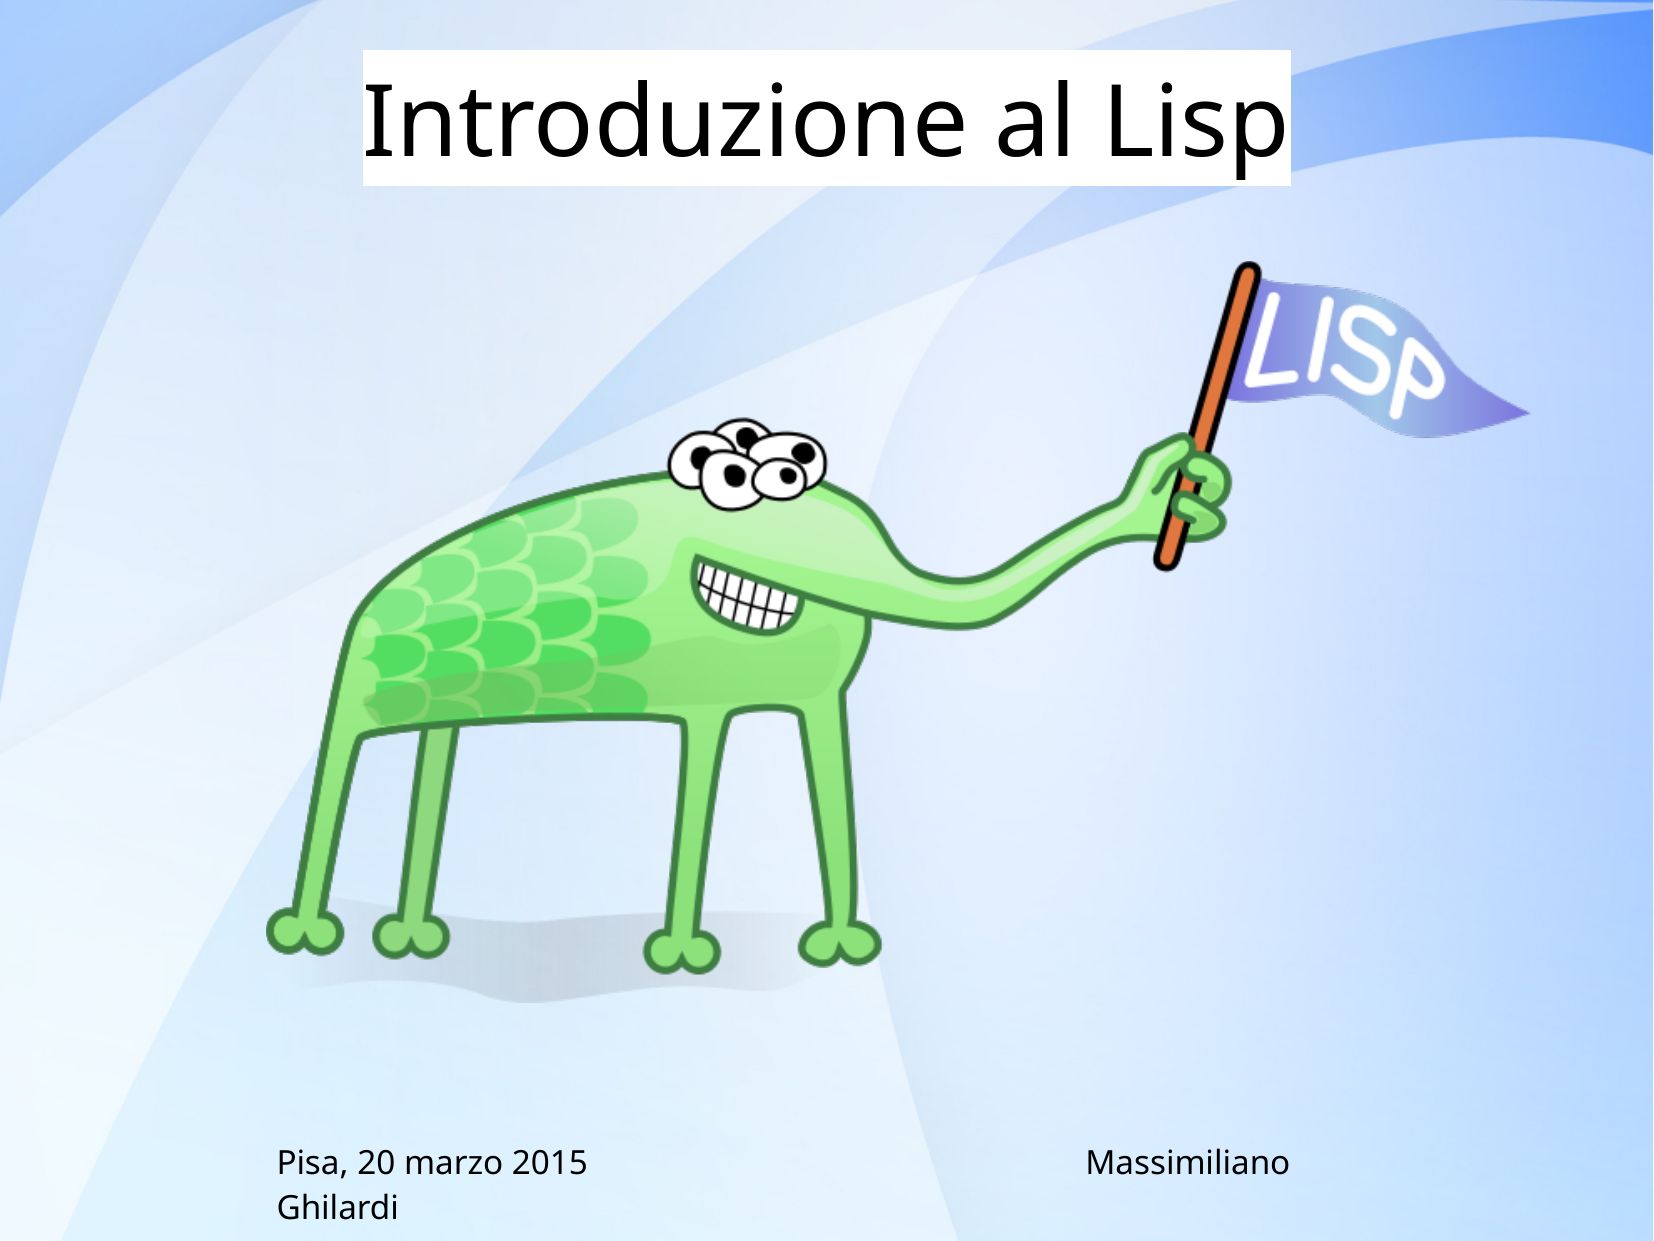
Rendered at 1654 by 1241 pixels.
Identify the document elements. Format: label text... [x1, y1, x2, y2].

text_box Pisa, 20 marzo 2015 Massimiliano Ghilardi [261, 1131, 1426, 1190]
title Introduzione al Lisp [82, 13, 1571, 222]
picture [0, 0, 1654, 1241]
